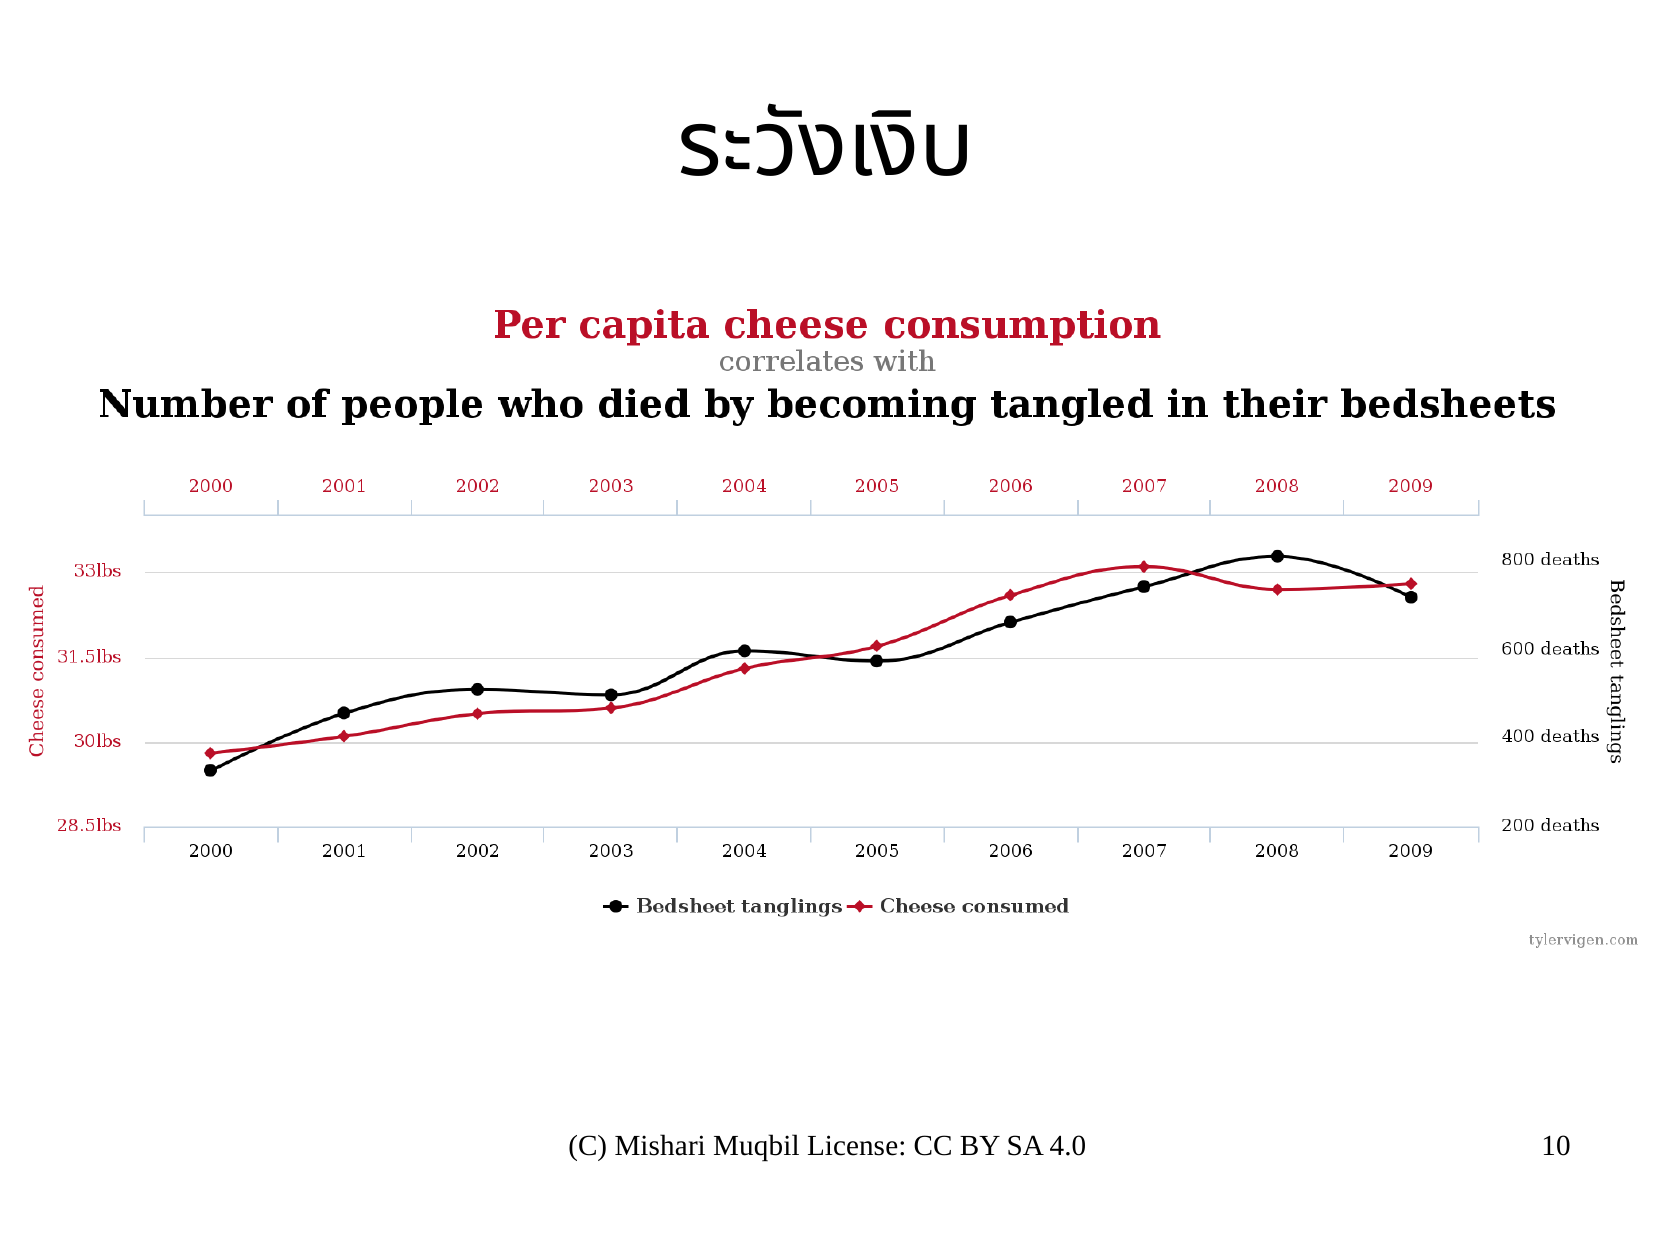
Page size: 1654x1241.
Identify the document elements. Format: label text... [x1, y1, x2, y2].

picture [0, 299, 1654, 952]
title ระวังเงิบ [82, 49, 1571, 257]
